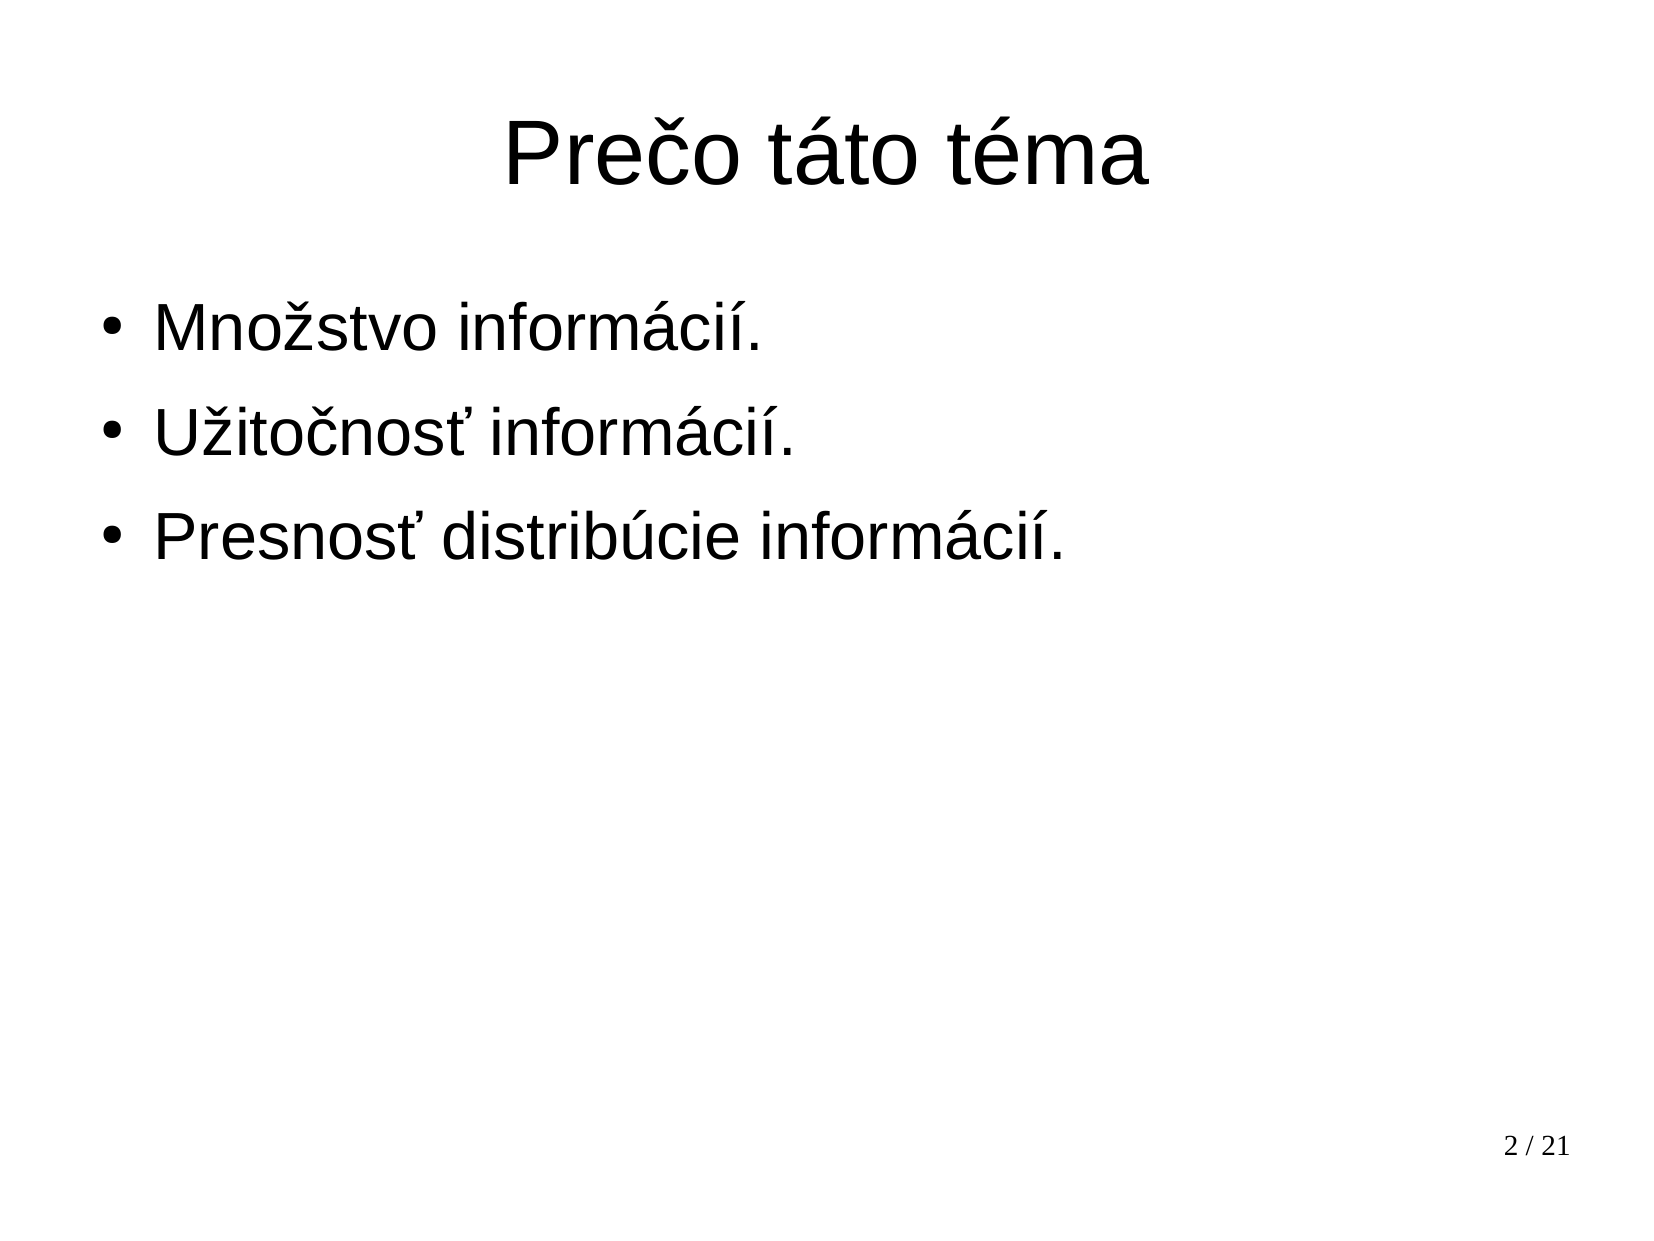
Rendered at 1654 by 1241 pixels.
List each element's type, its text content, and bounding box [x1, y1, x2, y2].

list Množstvo informácií. Užitočnosť informácií. Presnosť distribúcie informácií. [82, 290, 1571, 1010]
title Prečo táto téma [82, 49, 1571, 257]
